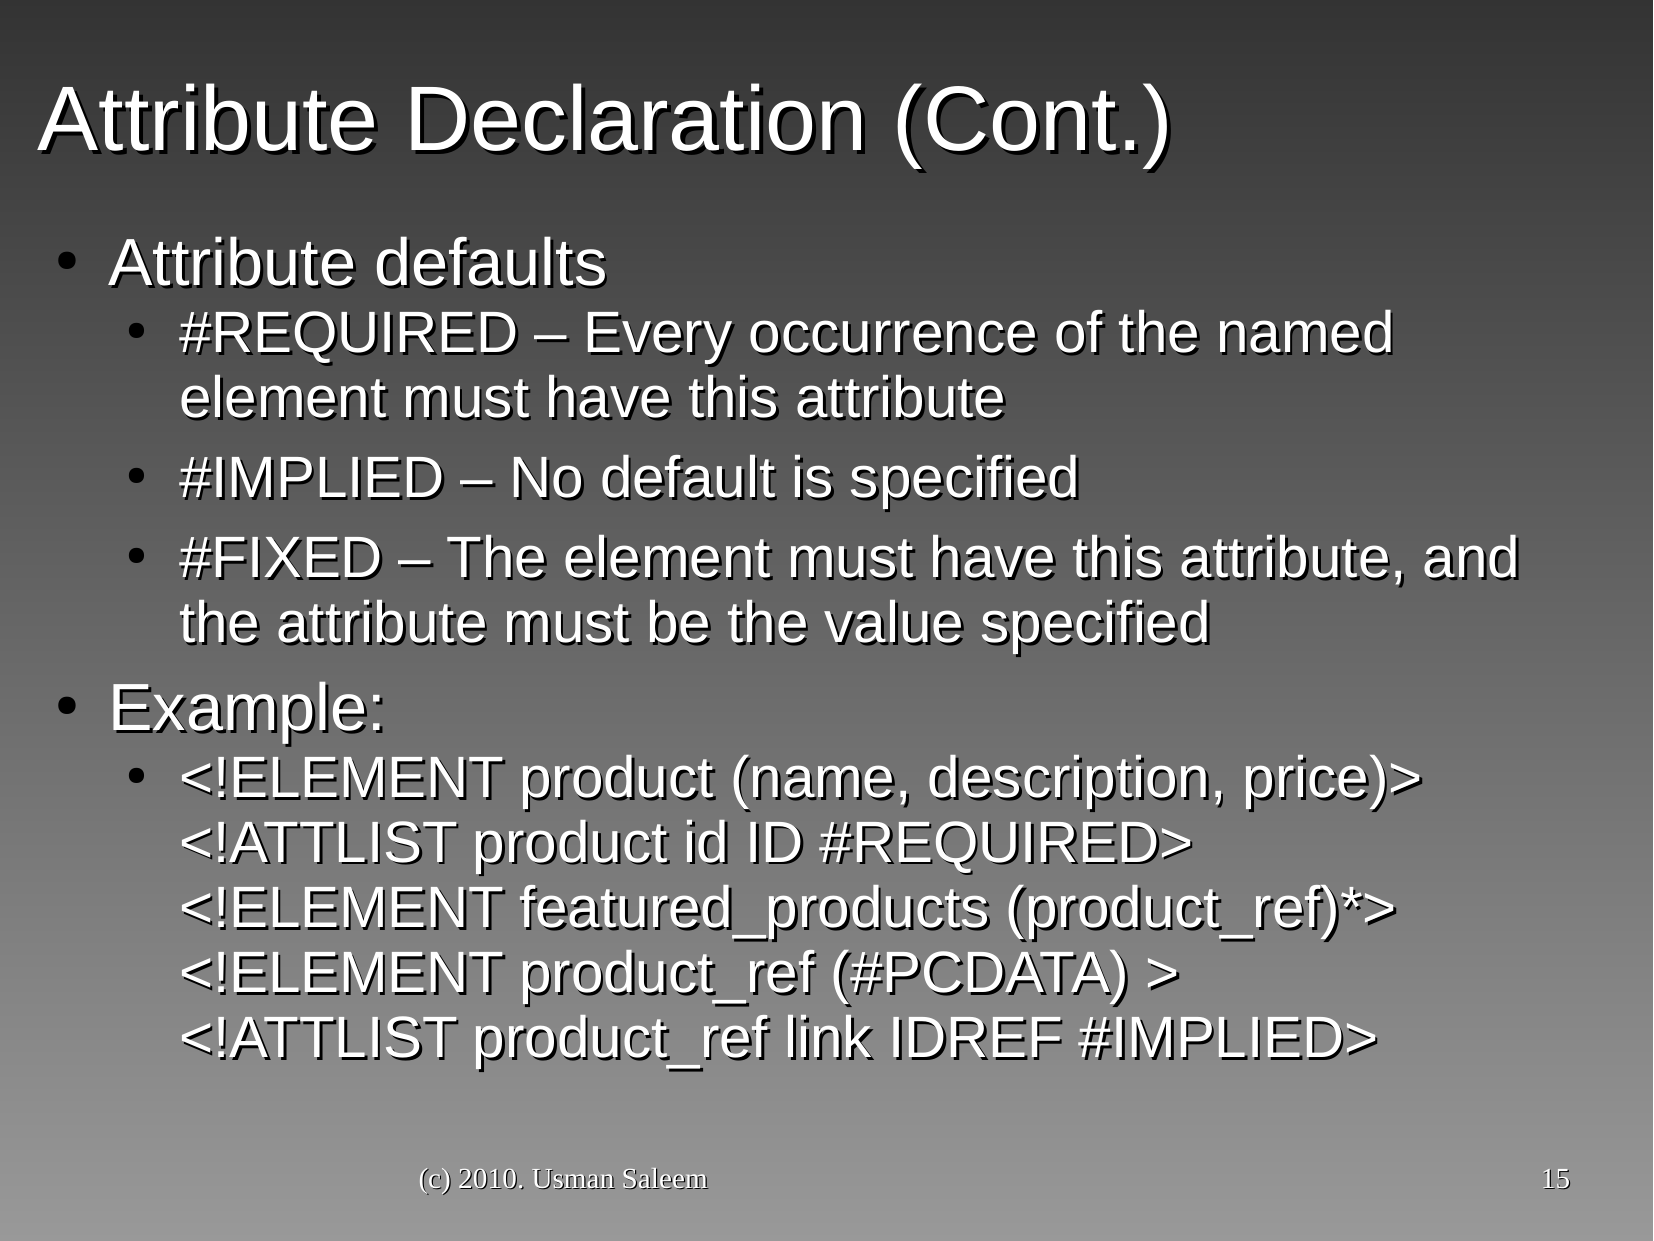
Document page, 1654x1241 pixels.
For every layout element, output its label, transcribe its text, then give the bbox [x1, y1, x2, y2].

title Attribute Declaration (Cont.) [37, 56, 1613, 181]
list Attribute defaults #REQUIRED – Every occurrence of the named element must have this attribute #IMPLIED – No default is specified #FIXED – The element must have this attribute, and the attribute must be the value specified Example: <!ELEMENT product (name, description, price)> <!ATTLIST product id ID #REQUIRED> <!ELEMENT featured_products (product_ref)*> <!ELEMENT product_ref (#PCDATA) > <!ATTLIST product_ref link IDREF #IMPLIED> [37, 225, 1613, 1126]
